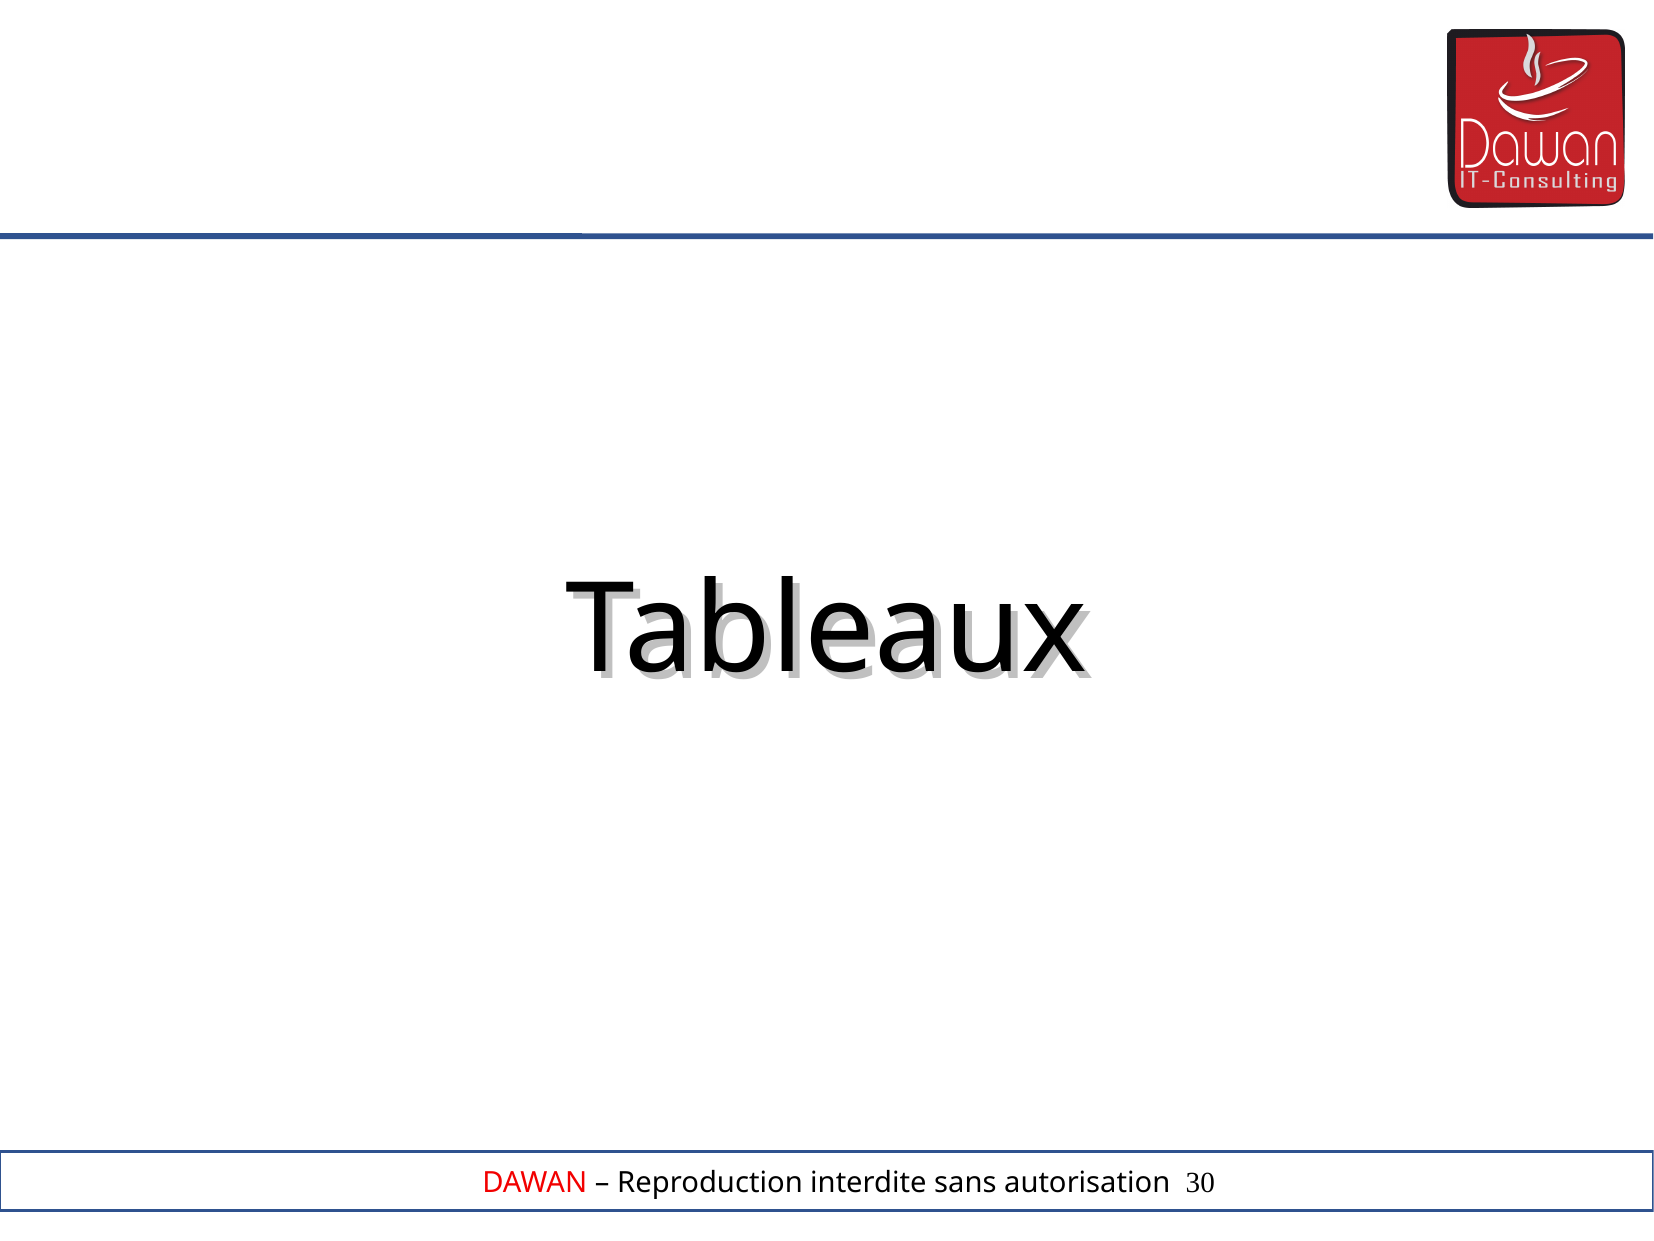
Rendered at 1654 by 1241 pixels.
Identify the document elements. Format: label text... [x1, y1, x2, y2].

text_box Tableaux [88, 360, 1565, 876]
text_box [1185, 1163, 1565, 1228]
